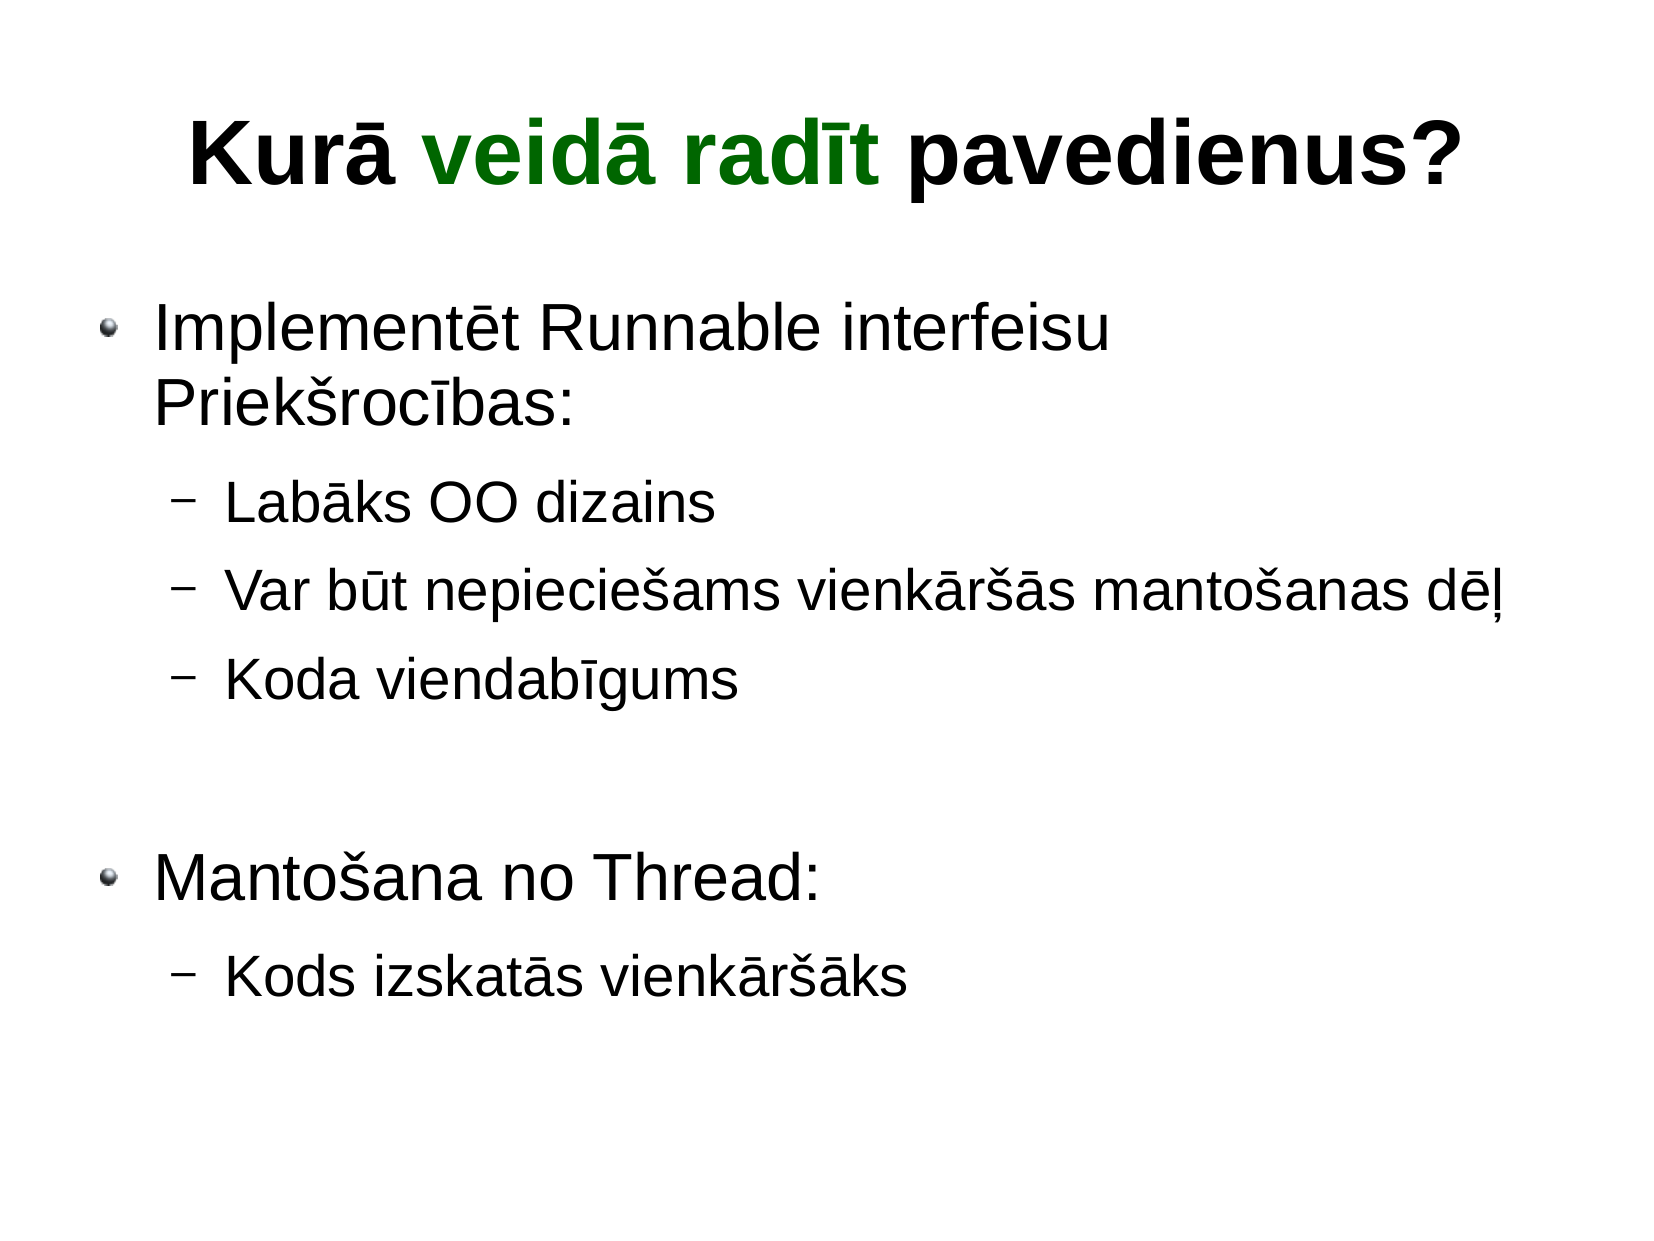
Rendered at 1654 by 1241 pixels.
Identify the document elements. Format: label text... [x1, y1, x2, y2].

title Kurā veidā radīt pavedienus? [82, 49, 1571, 257]
list Implementēt Runnable interfeisu Priekšrocības: Labāks OO dizains Var būt nepieciešams vienkāršās mantošanas dēļ Koda viendabīgums Mantošana no Thread: Kods izskatās vienkāršāks [82, 290, 1538, 1010]
